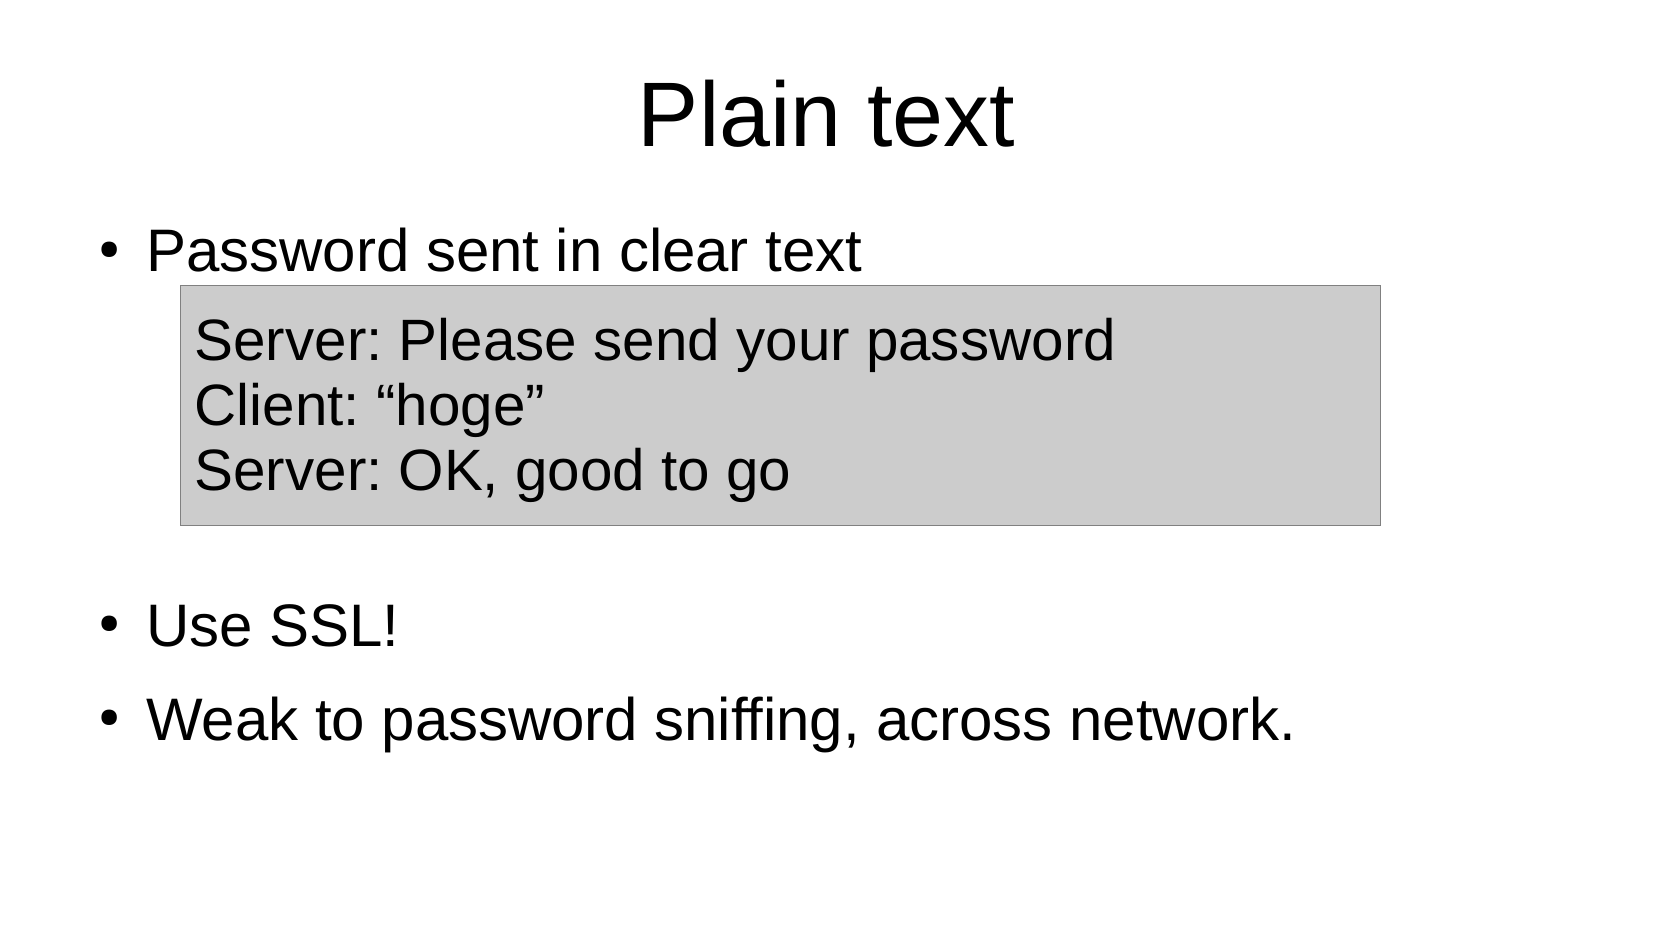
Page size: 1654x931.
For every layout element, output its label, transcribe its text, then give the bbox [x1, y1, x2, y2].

title Plain text [82, 37, 1571, 193]
list Password sent in clear text Use SSL! Weak to password sniffing, across network. [82, 217, 1571, 758]
text_box Server: Please send your password Client: “hoge” Server: OK, good to go [180, 285, 1381, 526]
